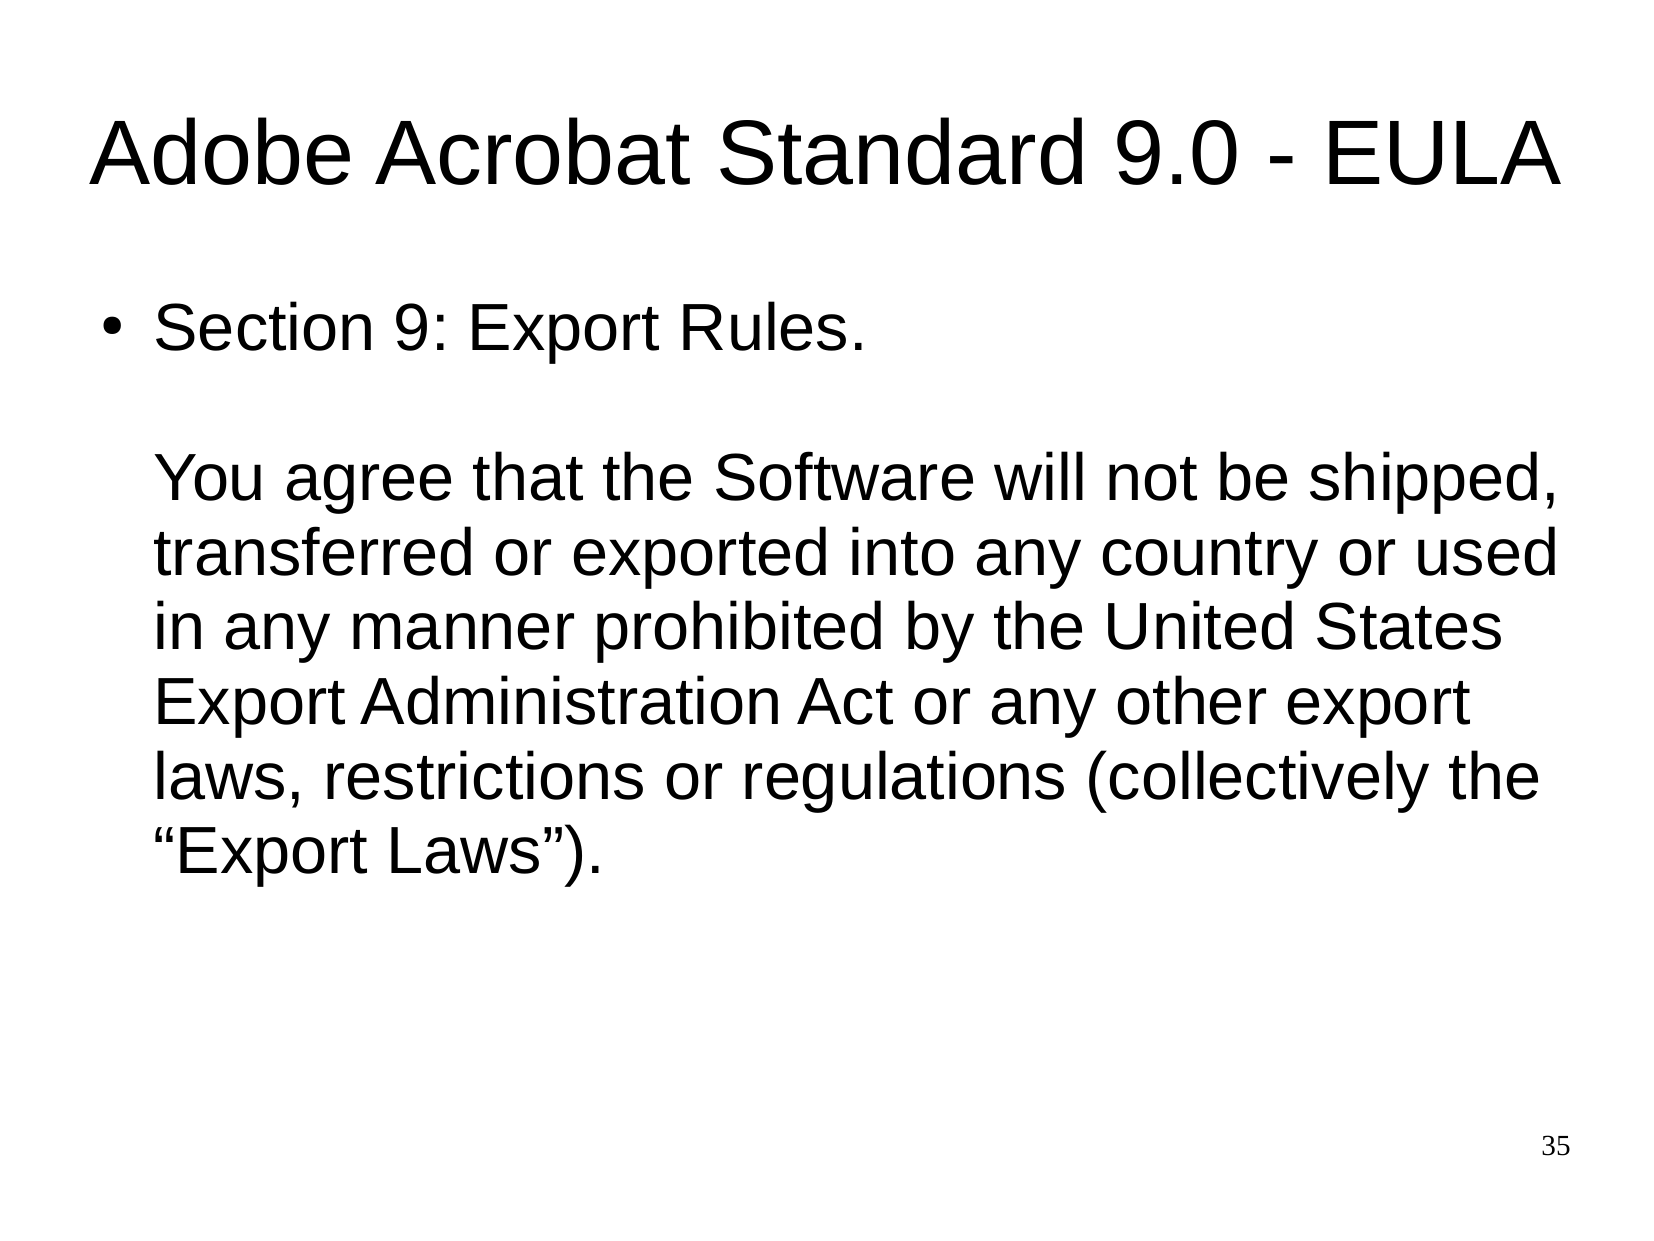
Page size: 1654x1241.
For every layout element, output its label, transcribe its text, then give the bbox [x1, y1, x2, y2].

list Section 9: Export Rules. You agree that the Software will not be shipped, transferred or exported into any country or used in any manner prohibited by the United States Export Administration Act or any other export laws, restrictions or regulations (collectively the “Export Laws”). [82, 290, 1571, 1113]
title Adobe Acrobat Standard 9.0 - EULA [82, 49, 1571, 257]
